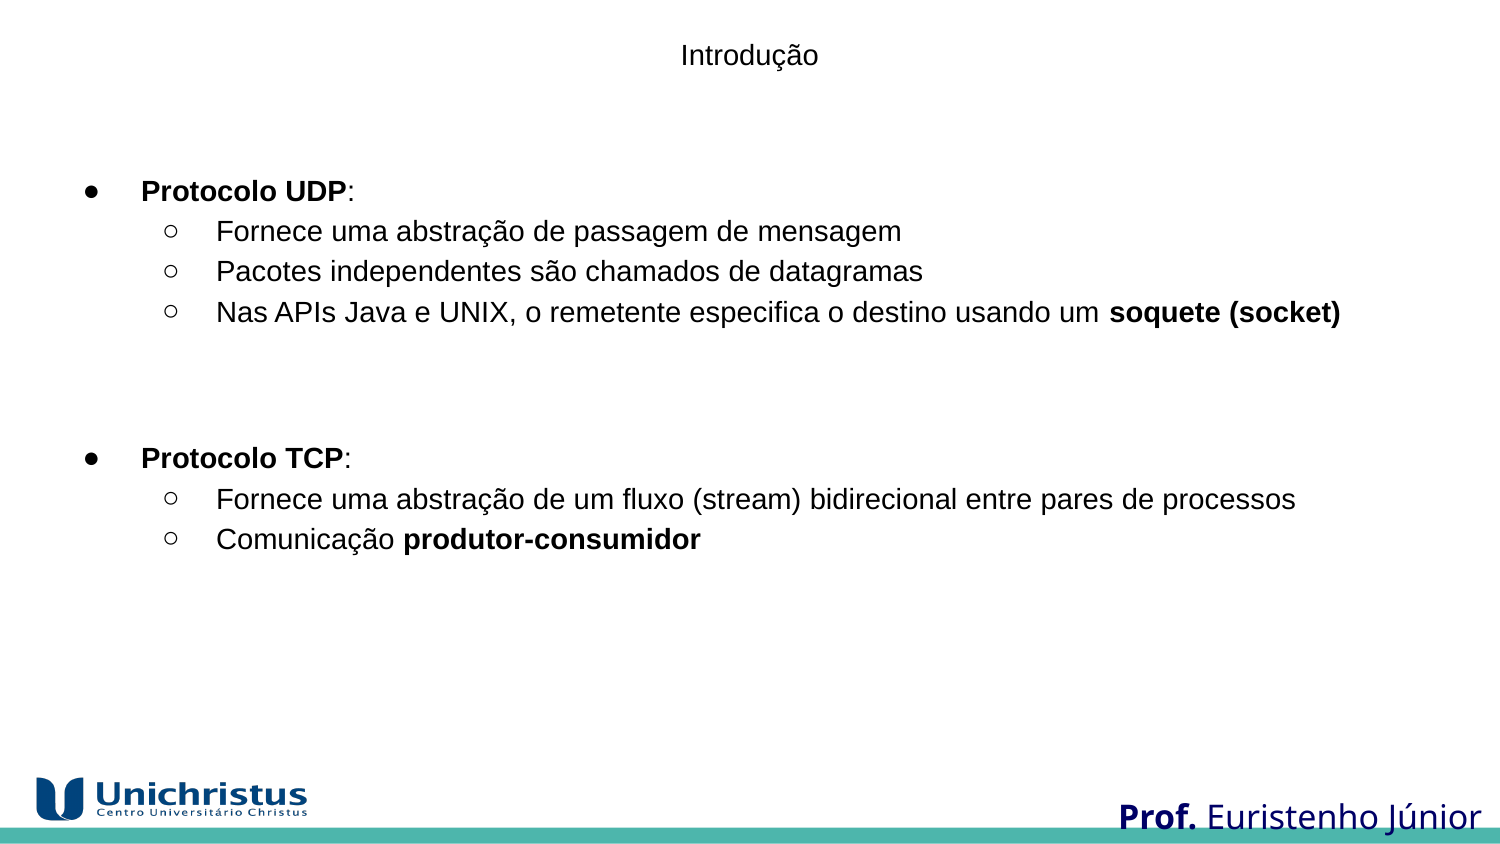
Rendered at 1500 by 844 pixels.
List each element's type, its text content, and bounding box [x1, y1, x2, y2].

picture [32, 775, 311, 822]
title Introdução [51, 20, 1449, 137]
list Protocolo UDP: Fornece uma abstração de passagem de mensagem Pacotes independentes são chamados de datagramas Nas APIs Java e UNIX, o remetente especifica o destino usando um soquete (socket) Protocolo TCP: Fornece uma abstração de um fluxo (stream) bidirecional entre pares de processos Comunicação produtor-consumidor [51, 152, 1449, 750]
